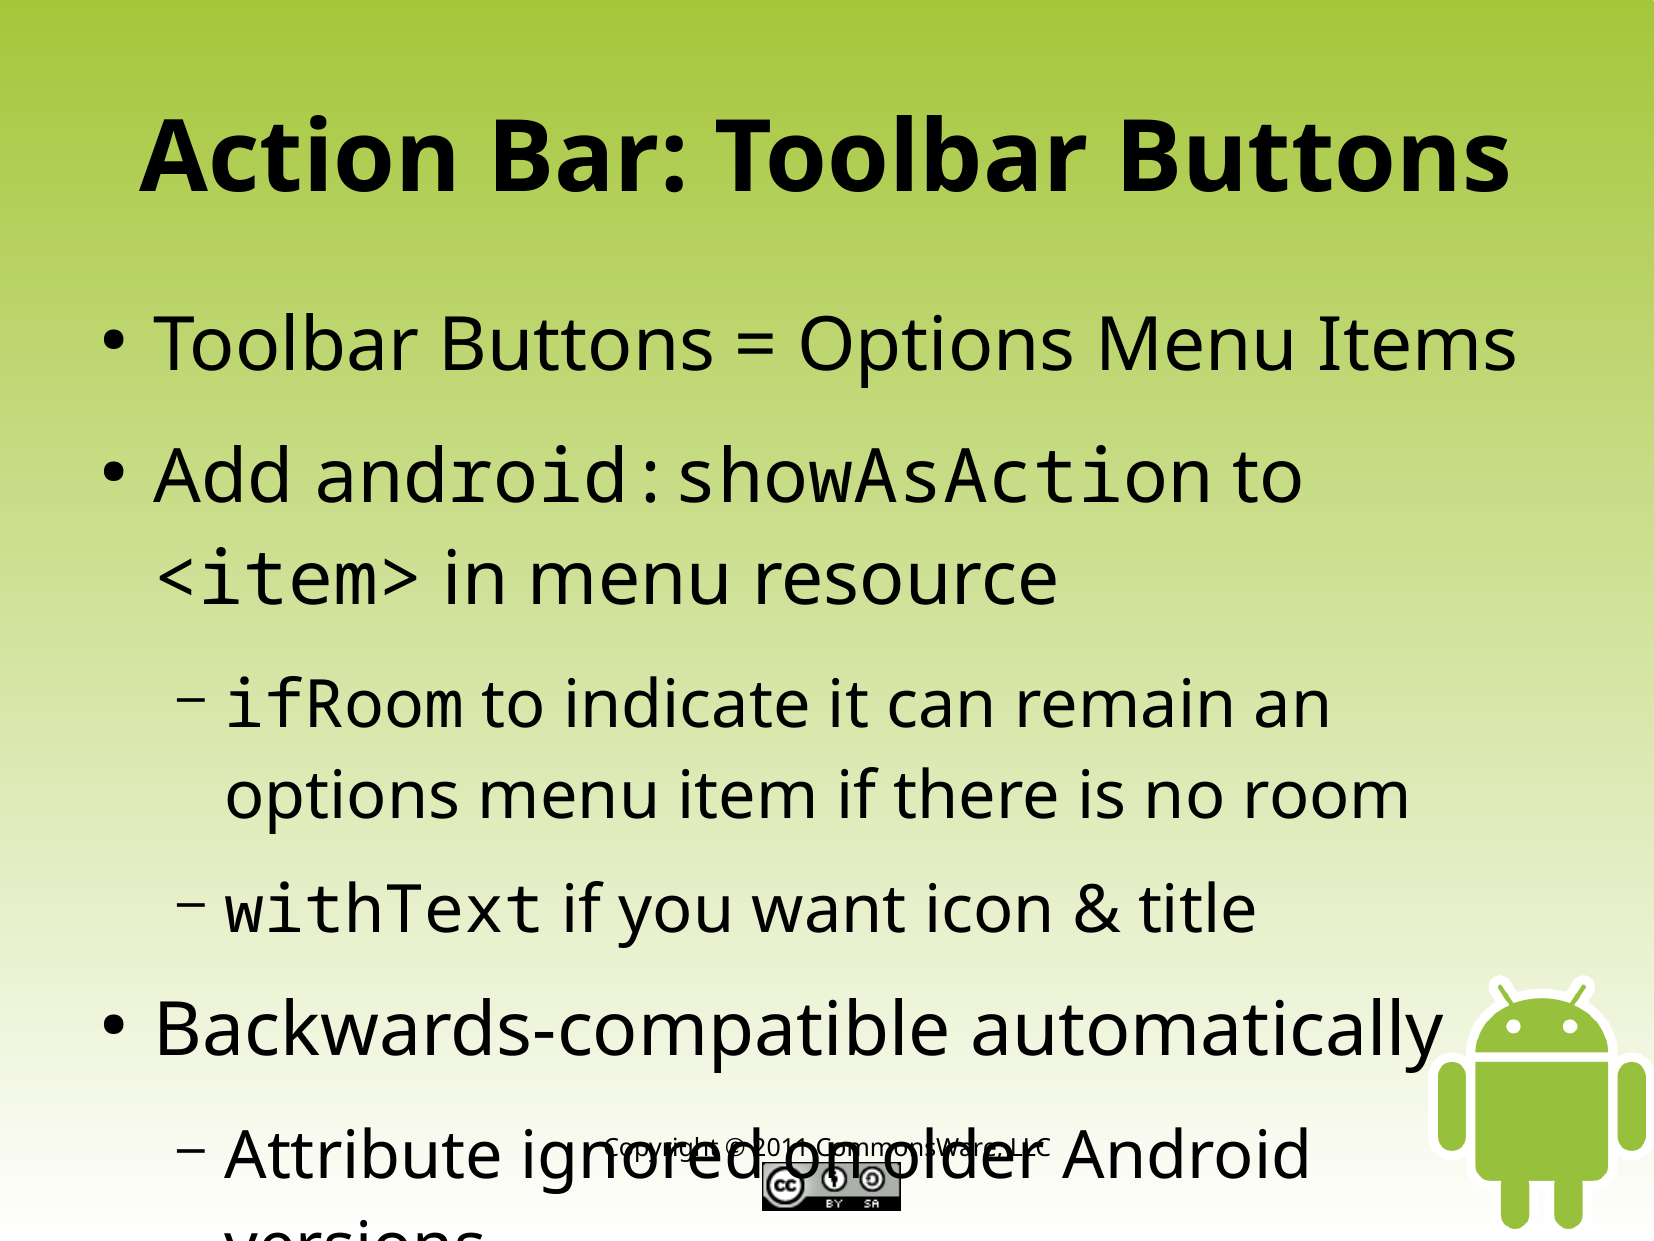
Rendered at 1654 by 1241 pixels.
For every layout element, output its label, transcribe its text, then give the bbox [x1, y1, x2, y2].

picture [762, 1162, 901, 1211]
title Action Bar: Toolbar Buttons [82, 49, 1571, 257]
picture [891, 1162, 901, 1174]
picture [792, 1162, 813, 1174]
picture [1428, 975, 1654, 1238]
list Toolbar Buttons = Options Menu Items Add android:showAsAction to <item> in menu resource ifRoom to indicate it can remain an options menu item if there is no room withText if you want icon & title Backwards-compatible automatically Attribute ignored on older Android versions [82, 290, 1571, 1120]
